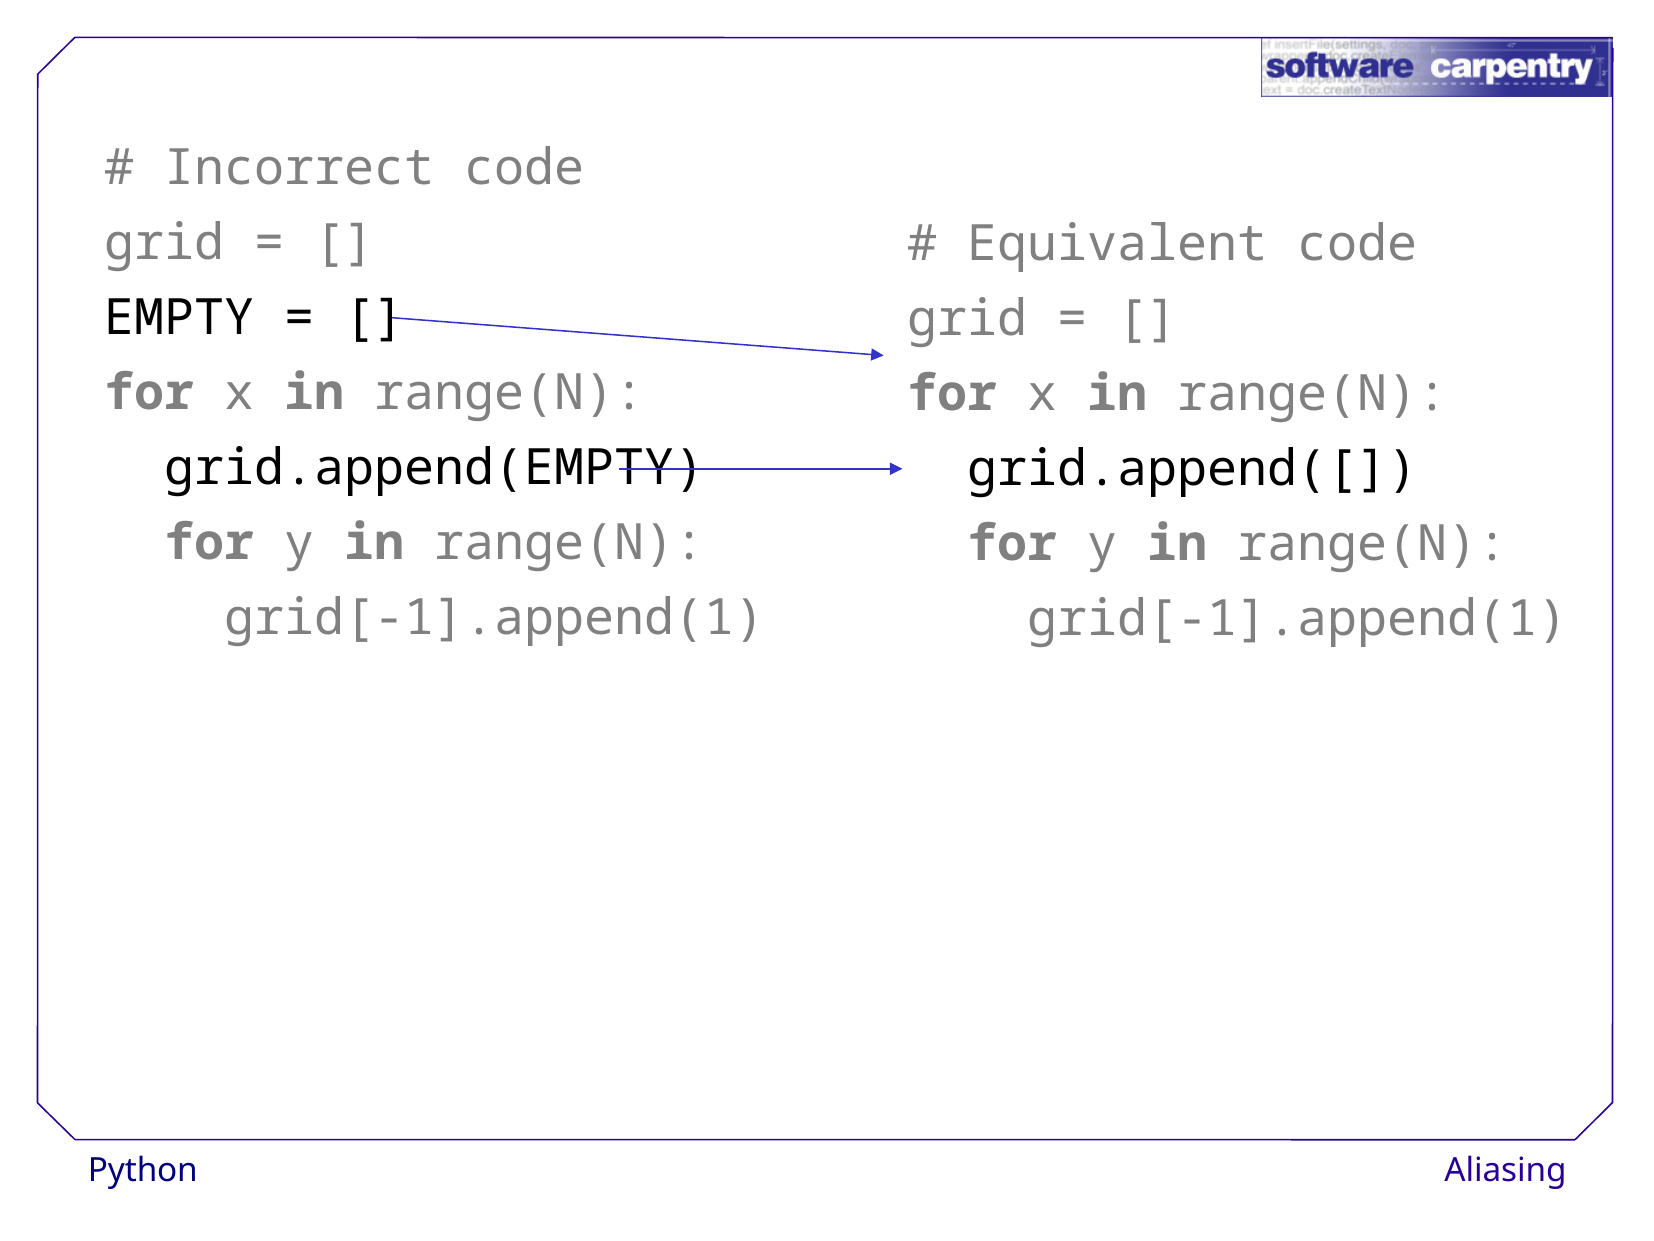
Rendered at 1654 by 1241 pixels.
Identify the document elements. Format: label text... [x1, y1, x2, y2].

text_box # Incorrect code grid = [] EMPTY = [] for x in range(N): grid.append(EMPTY) for y in range(N): grid[-1].append(1) [89, 112, 733, 677]
picture [1261, 39, 1613, 97]
text_box # Equivalent code grid = [] for x in range(N): grid.append([]) for y in range(N): grid[-1].append(1) [892, 187, 1555, 687]
